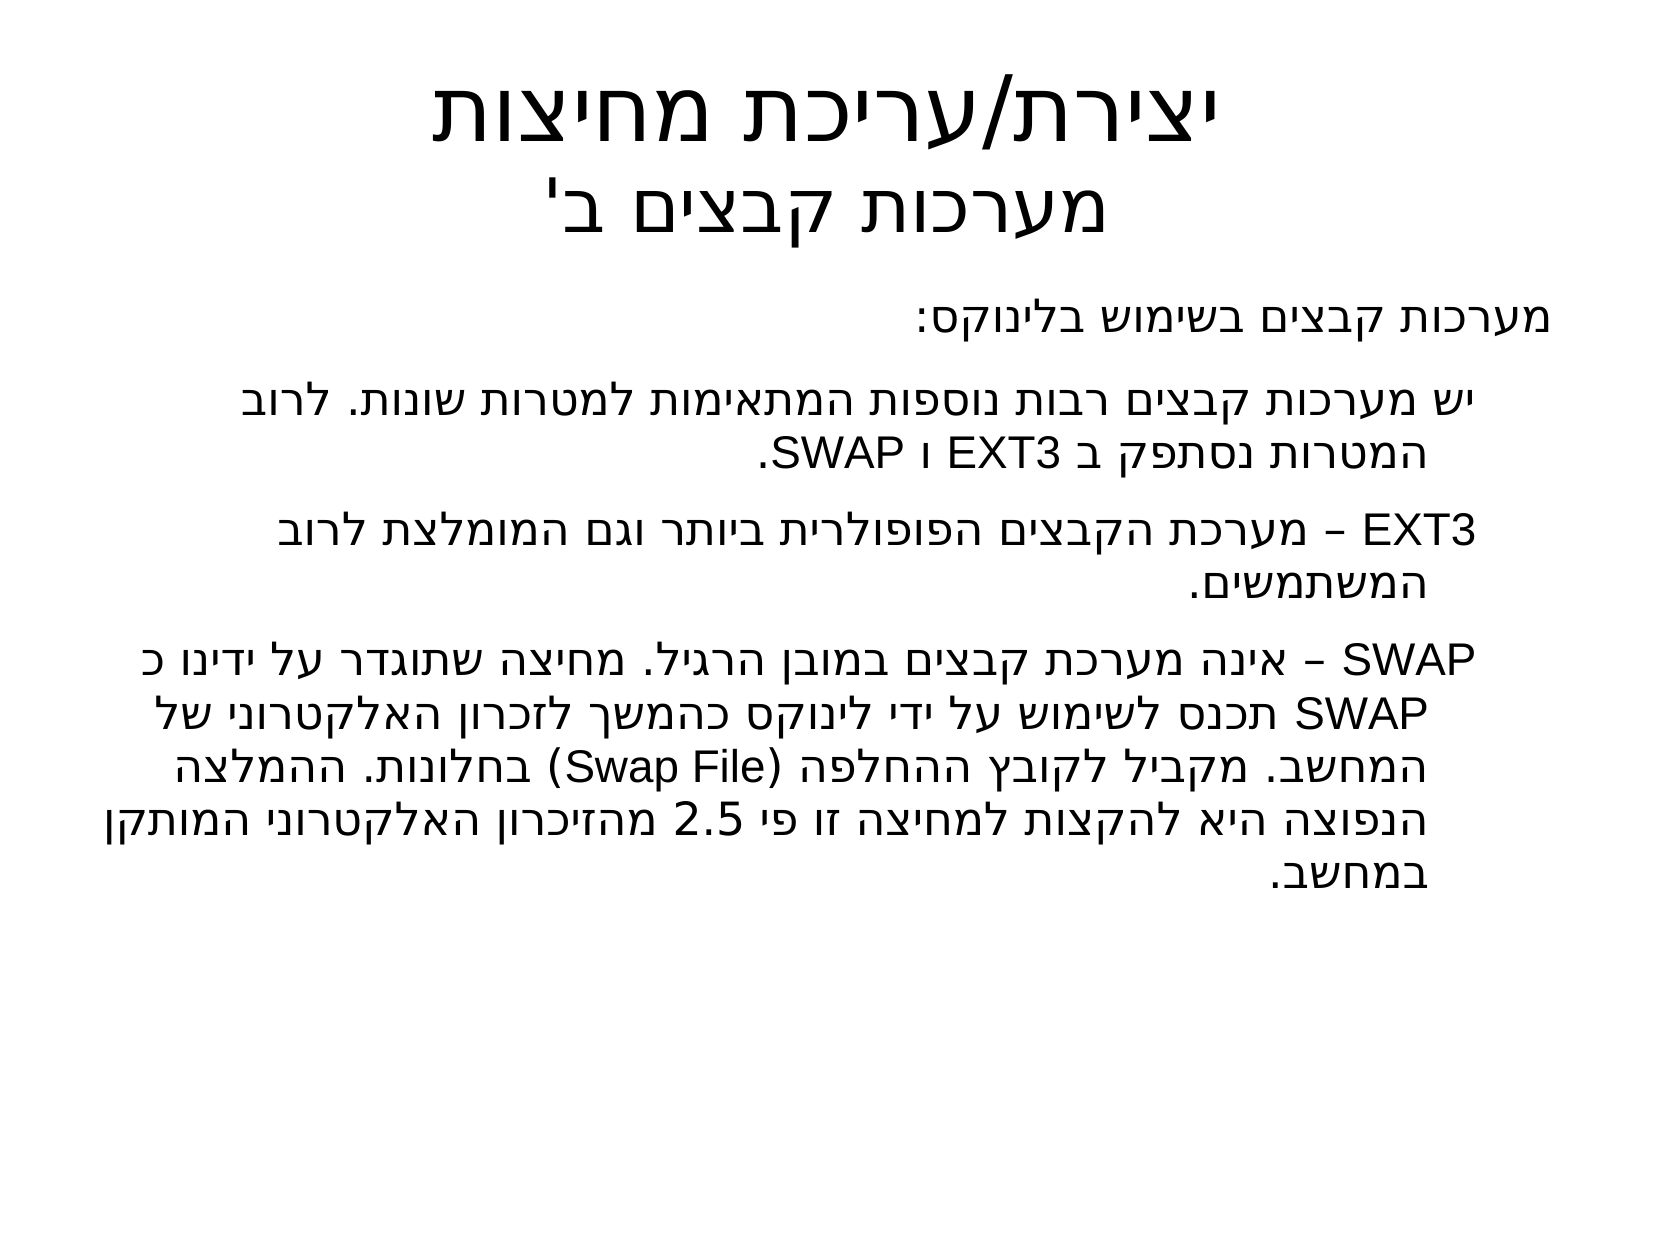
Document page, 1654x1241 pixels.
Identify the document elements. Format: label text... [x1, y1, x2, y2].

list מערכות קבצים בשימוש בלינוקס: יש מערכות קבצים רבות נוספות המתאימות למטרות שונות. לרוב המטרות נסתפק ב EXT3 ו SWAP. EXT3 – מערכת הקבצים הפופולרית ביותר וגם המומלצת לרוב המשתמשים. SWAP – אינה מערכת קבצים במובן הרגיל. מחיצה שתוגדר על ידינו כ SWAP תכנס לשימוש על ידי לינוקס כהמשך לזכרון האלקטרוני של המחשב. מקביל לקובץ ההחלפה (Swap File) בחלונות. ההמלצה הנפוצה היא להקצות למחיצה זו פי 2.5 מהזיכרון האלקטרוני המותקן במחשב. [82, 290, 1571, 1094]
title יצירת/עריכת מחיצות מערכות קבצים ב' [82, 51, 1571, 255]
